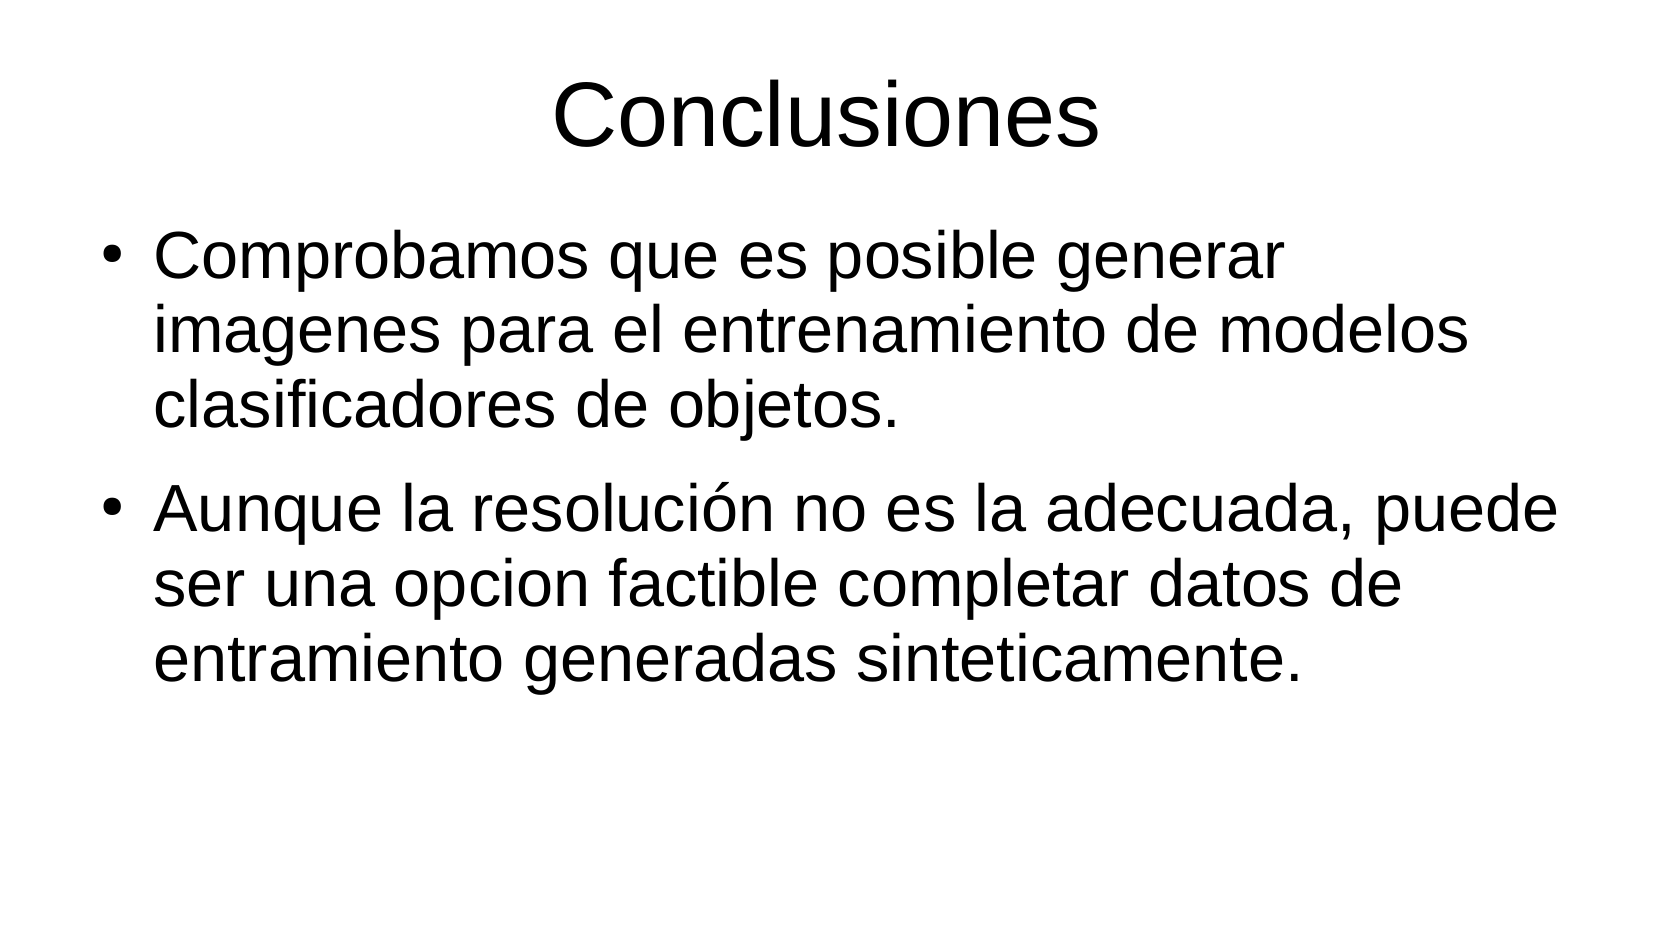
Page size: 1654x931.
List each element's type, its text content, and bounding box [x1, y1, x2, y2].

title Conclusiones [82, 37, 1571, 193]
list Comprobamos que es posible generar imagenes para el entrenamiento de modelos clasificadores de objetos. Aunque la resolución no es la adecuada, puede ser una opcion factible completar datos de entramiento generadas sinteticamente. [82, 217, 1571, 758]
